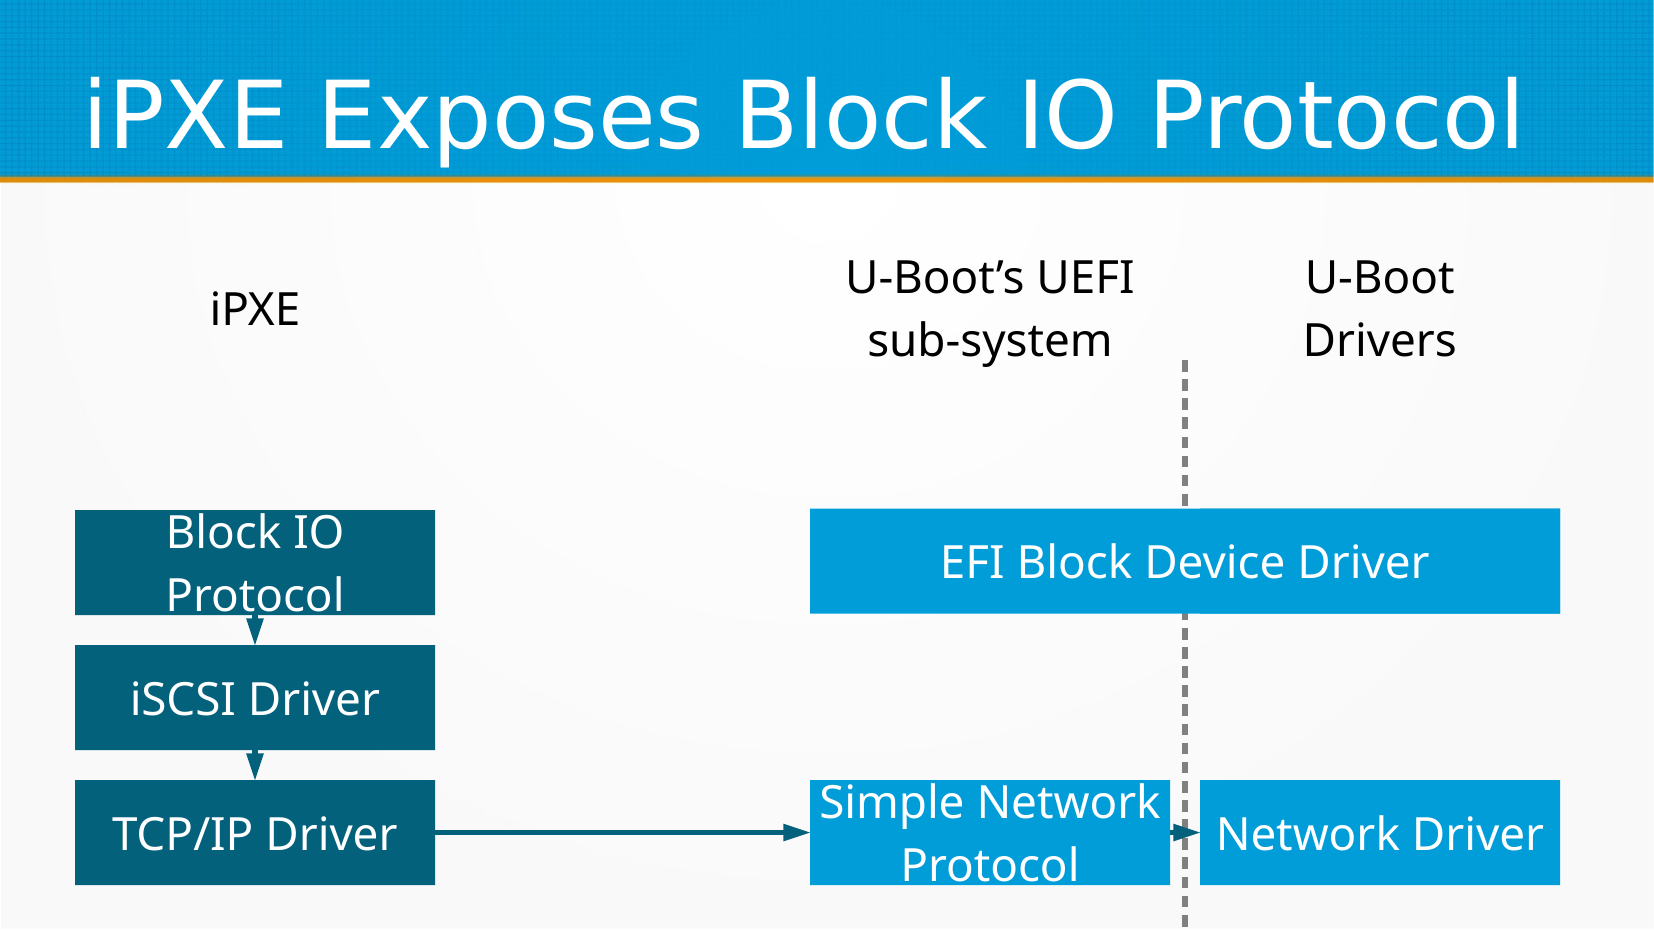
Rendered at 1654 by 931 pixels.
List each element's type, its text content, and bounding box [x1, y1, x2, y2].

text_box U-Boot’s UEFI sub-system [810, 255, 1171, 361]
text_box EFI Block Device Driver [810, 508, 1561, 614]
text_box U-Boot Drivers [1199, 255, 1560, 361]
text_box Simple Network Protocol [810, 780, 1171, 886]
title iPXE Exposes Block IO Protocol [82, 14, 1571, 171]
text_box iSCSI Driver [75, 645, 436, 751]
text_box Block IO Protocol [75, 510, 436, 616]
picture [0, 175, 1654, 931]
text_box iPXE [75, 255, 436, 361]
text_box TCP/IP Driver [75, 780, 436, 886]
text_box Network Driver [1200, 780, 1561, 886]
